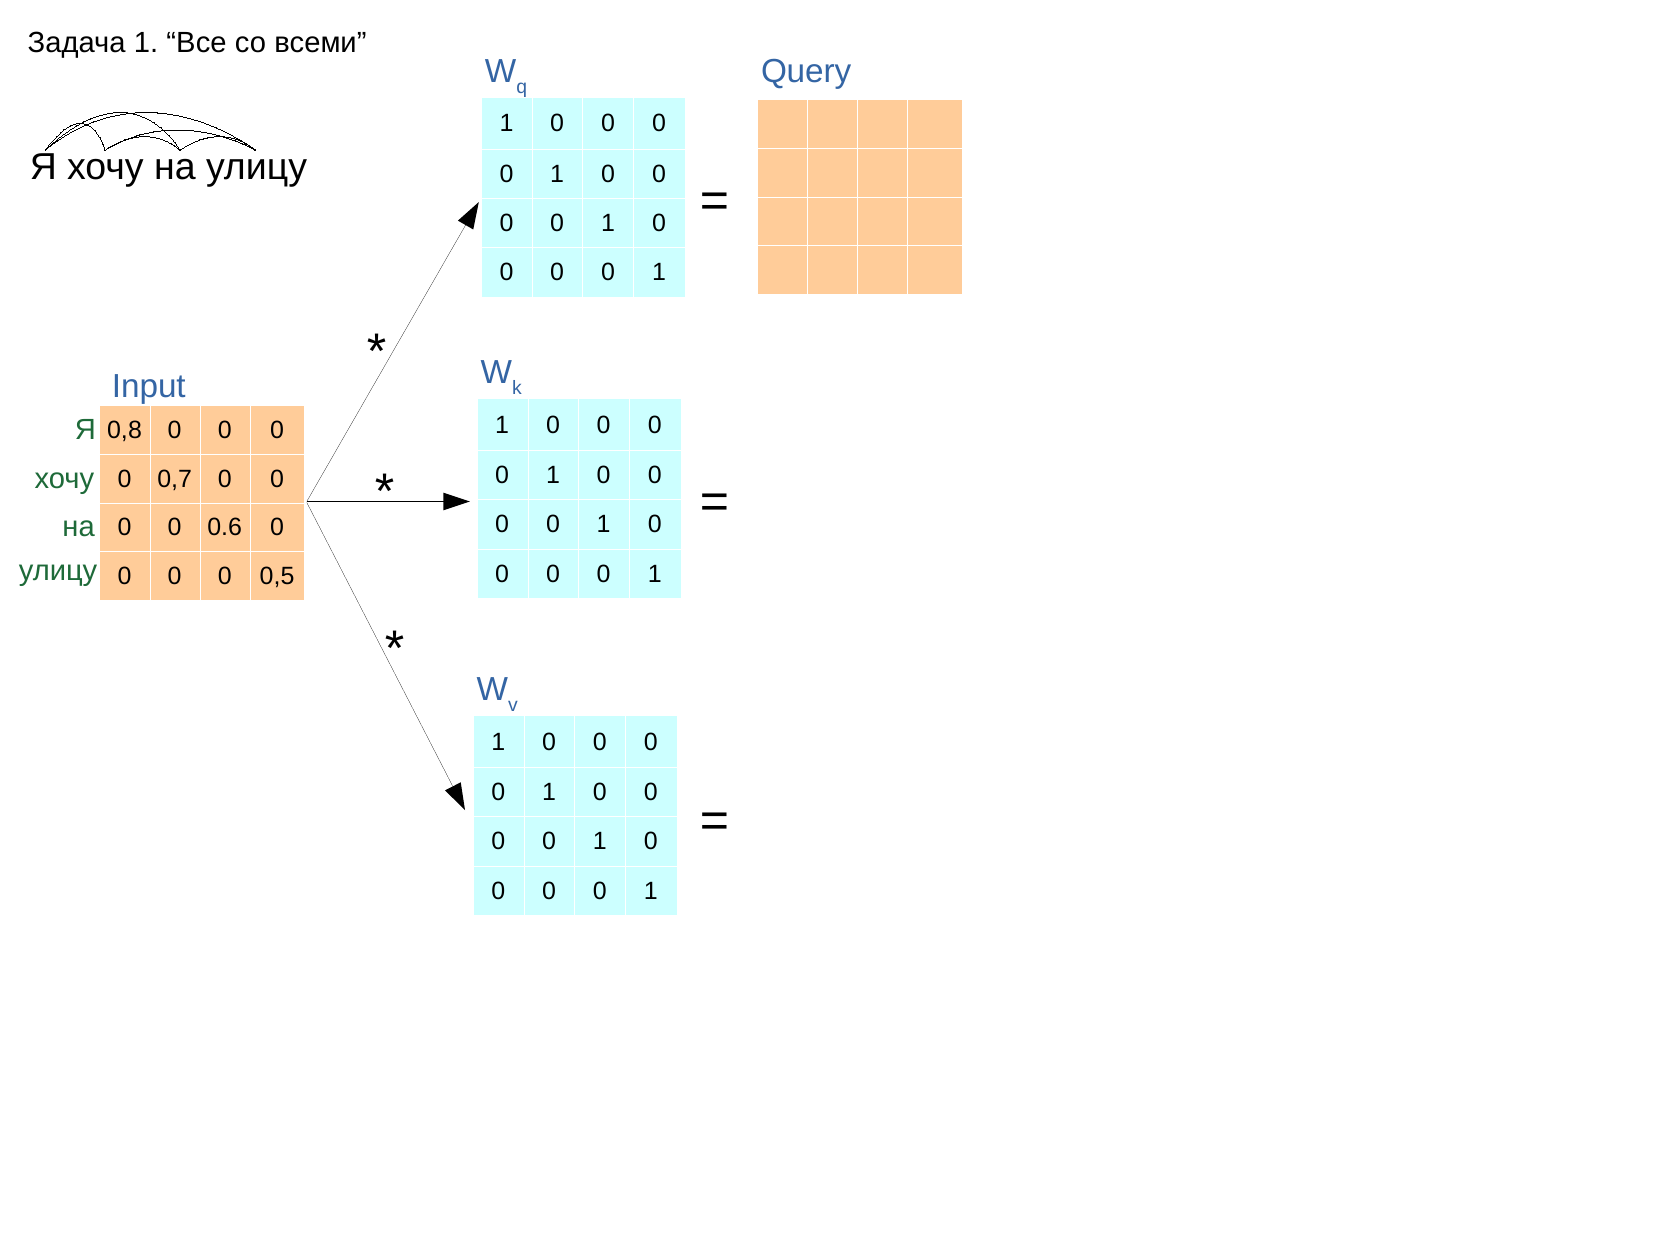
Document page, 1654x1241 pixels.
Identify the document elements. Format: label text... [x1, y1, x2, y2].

text_box * [360, 456, 405, 541]
table_cell [808, 149, 857, 197]
table_cell 0 [583, 150, 633, 198]
table_header [808, 100, 857, 148]
table_cell 0 [474, 867, 524, 915]
table_cell [758, 246, 807, 294]
table_cell 0,7 [151, 455, 200, 503]
table_cell 0 [525, 817, 574, 866]
table_cell 0 [474, 817, 524, 866]
text_box улицу [3, 546, 99, 595]
table_cell 0 [579, 550, 629, 598]
text_box = [685, 466, 737, 537]
table_header 0 [583, 98, 633, 149]
table_header 0 [626, 716, 677, 767]
table_cell 0 [583, 248, 633, 297]
table_cell 0 [151, 504, 200, 551]
table_cell 1 [533, 150, 582, 198]
table_cell 0 [482, 150, 532, 198]
table_header 0 [201, 406, 250, 454]
table_cell 0 [251, 455, 304, 503]
table_cell 0 [201, 455, 250, 503]
table_cell 0 [634, 199, 685, 247]
table_cell 0 [100, 455, 150, 503]
table_cell 0 [579, 451, 629, 499]
table_cell 0 [634, 150, 685, 198]
table_cell 1 [575, 817, 625, 866]
table_cell 0,5 [251, 552, 304, 600]
table_cell [858, 149, 907, 197]
text_box = [685, 165, 737, 236]
text_box Wk [465, 346, 565, 407]
table_cell 0 [575, 867, 625, 915]
table_cell 1 [583, 199, 633, 247]
text_box * [352, 316, 397, 387]
table_header 1 [478, 399, 528, 450]
table_cell 1 [630, 550, 681, 598]
table_cell 0 [529, 500, 578, 549]
table_header [758, 100, 807, 148]
table_cell 1 [579, 500, 629, 549]
text_box Я [60, 405, 99, 454]
table_cell 0 [630, 451, 681, 499]
table_cell 0 [630, 500, 681, 549]
table_header [908, 100, 962, 148]
table_header 1 [482, 98, 532, 149]
table_cell [908, 198, 962, 245]
text_box Я хочу на улицу [15, 138, 323, 196]
table_header 0 [525, 716, 574, 767]
table_header 0 [533, 98, 582, 149]
table_cell [808, 246, 857, 294]
table_cell 0 [100, 504, 150, 551]
table_cell 0 [100, 552, 150, 600]
text_box Input [97, 360, 211, 412]
table_cell 0 [529, 550, 578, 598]
table_cell 0 [525, 867, 574, 915]
table_header 0 [529, 399, 578, 450]
table_cell [858, 246, 907, 294]
table_cell 0 [478, 451, 528, 499]
table_cell 1 [626, 867, 677, 915]
table_cell [908, 149, 962, 197]
table_cell [908, 246, 962, 294]
table_header [858, 100, 907, 148]
table_cell 0 [626, 768, 677, 816]
table_header 0 [251, 406, 304, 454]
table_cell [808, 198, 857, 245]
table_header 1 [474, 716, 524, 767]
table_cell 0 [474, 768, 524, 816]
table_cell 0 [478, 550, 528, 598]
text_box на [47, 502, 99, 546]
table_header 0 [630, 399, 681, 450]
table_cell 0 [626, 817, 677, 866]
table_cell 0 [533, 248, 582, 297]
text_box Wq [470, 45, 569, 106]
table_header 0,8 [100, 406, 150, 454]
table_cell [758, 198, 807, 245]
table_cell 0 [575, 768, 625, 816]
table_cell 1 [634, 248, 685, 297]
table_cell 0 [533, 199, 582, 247]
table_cell [858, 198, 907, 245]
table_header 0 [151, 406, 200, 454]
text_box хочу [19, 454, 99, 503]
table_cell 1 [529, 451, 578, 499]
text_box Wv [461, 663, 561, 724]
text_box Query [746, 45, 867, 100]
text_box Задача 1. “Все со всеми” [12, 18, 451, 66]
table_header 0 [575, 716, 625, 767]
table_cell 0 [482, 199, 532, 247]
table_cell 0 [151, 552, 200, 600]
table_cell 0 [482, 248, 532, 297]
table_cell 0 [478, 500, 528, 549]
table_header 0 [579, 399, 629, 450]
table_header 0 [634, 98, 685, 149]
table_cell 1 [525, 768, 574, 816]
text_box = [685, 784, 737, 856]
table_cell 0.6 [201, 504, 250, 551]
table_cell [758, 149, 807, 197]
text_box * [369, 613, 415, 684]
table_cell 0 [251, 504, 304, 551]
table_cell 0 [201, 552, 250, 600]
